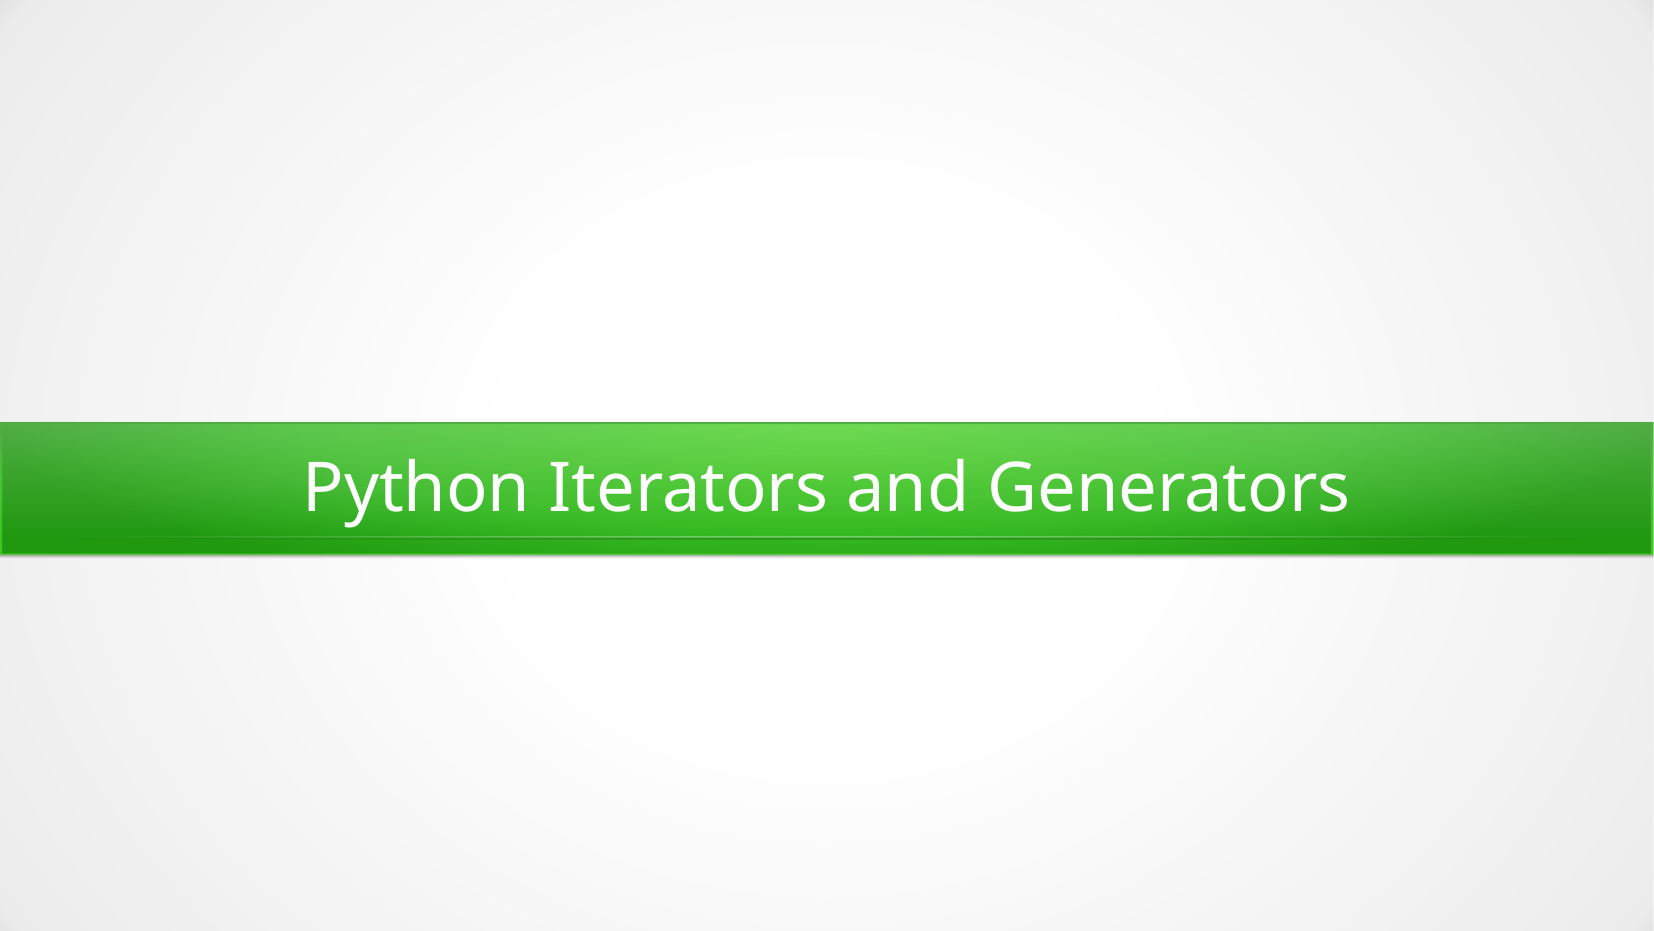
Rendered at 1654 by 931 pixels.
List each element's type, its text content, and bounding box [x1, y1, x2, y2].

title Python Iterators and Generators [82, 434, 1571, 537]
picture [0, 0, 1654, 931]
